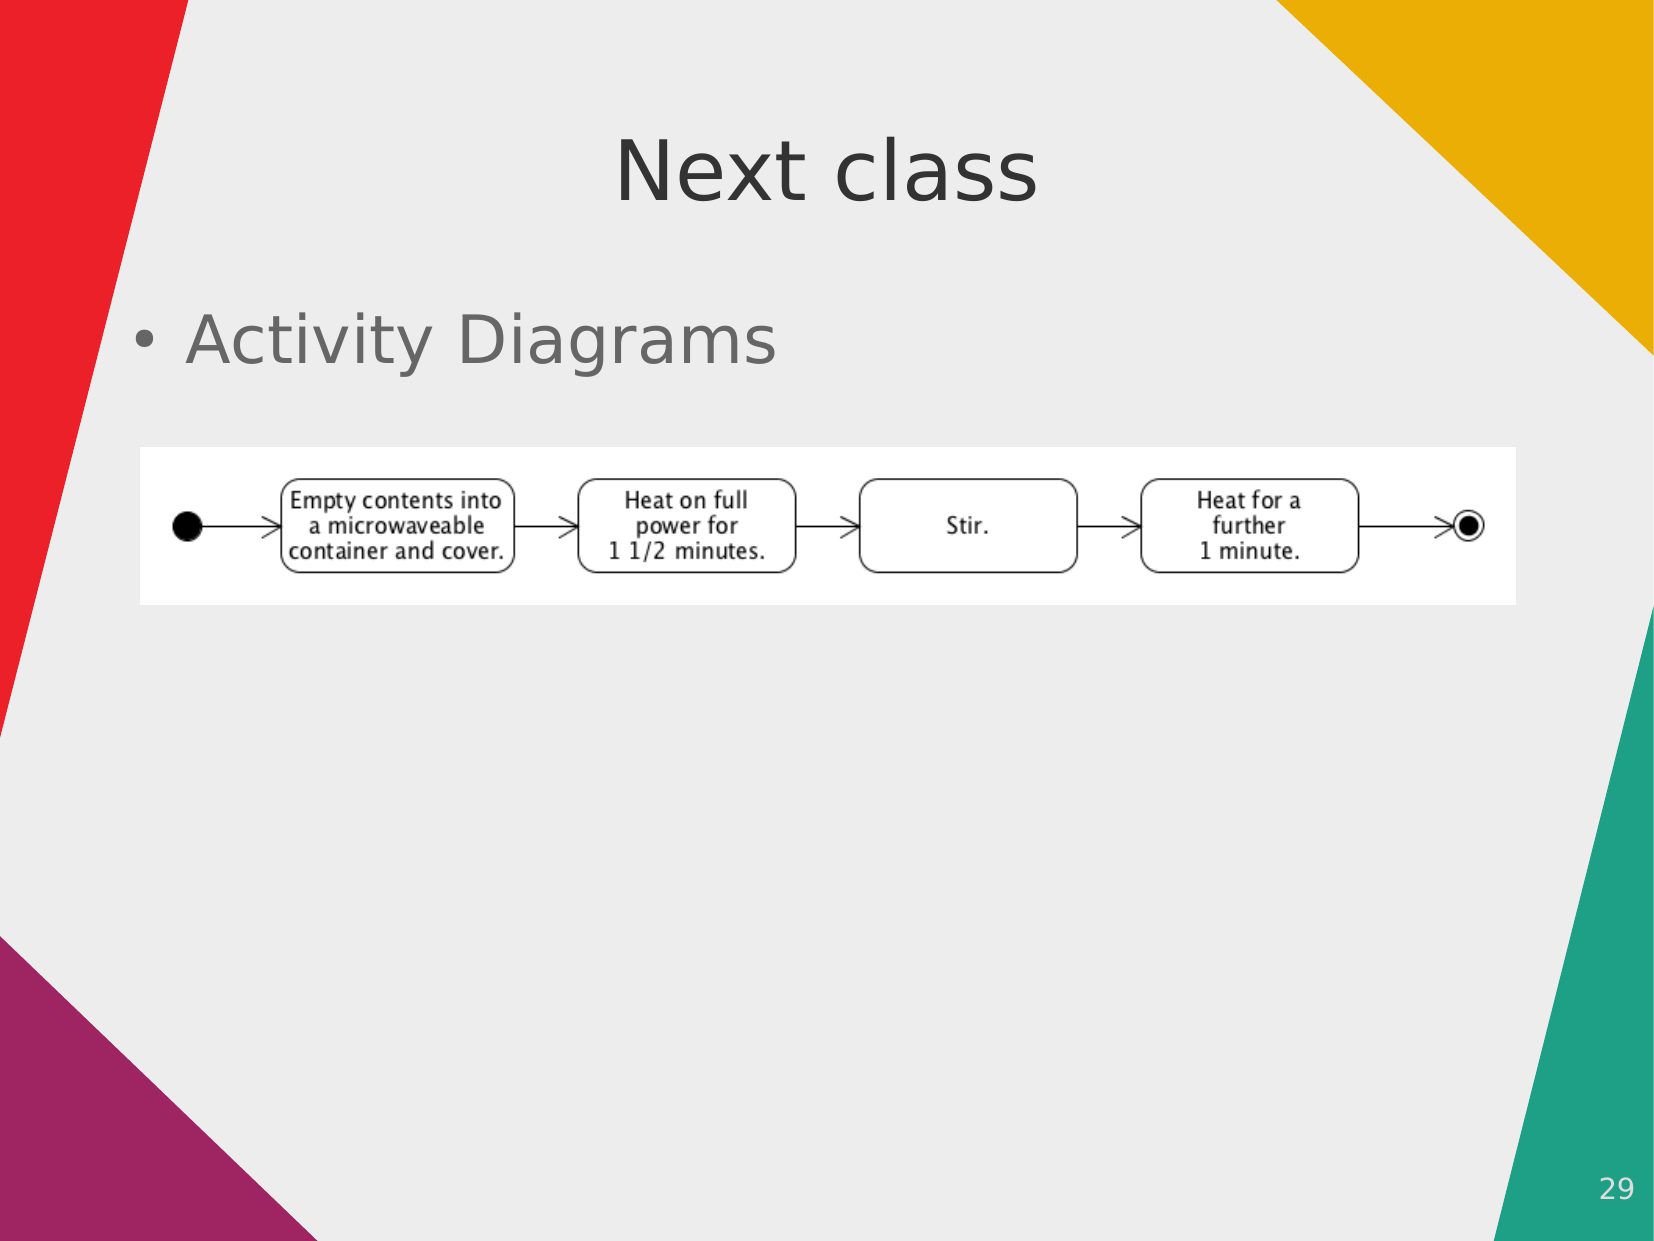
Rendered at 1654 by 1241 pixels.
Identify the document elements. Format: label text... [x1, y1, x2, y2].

list Activity Diagrams [114, 302, 1539, 1033]
picture [140, 447, 1516, 605]
title Next class [114, 73, 1539, 271]
